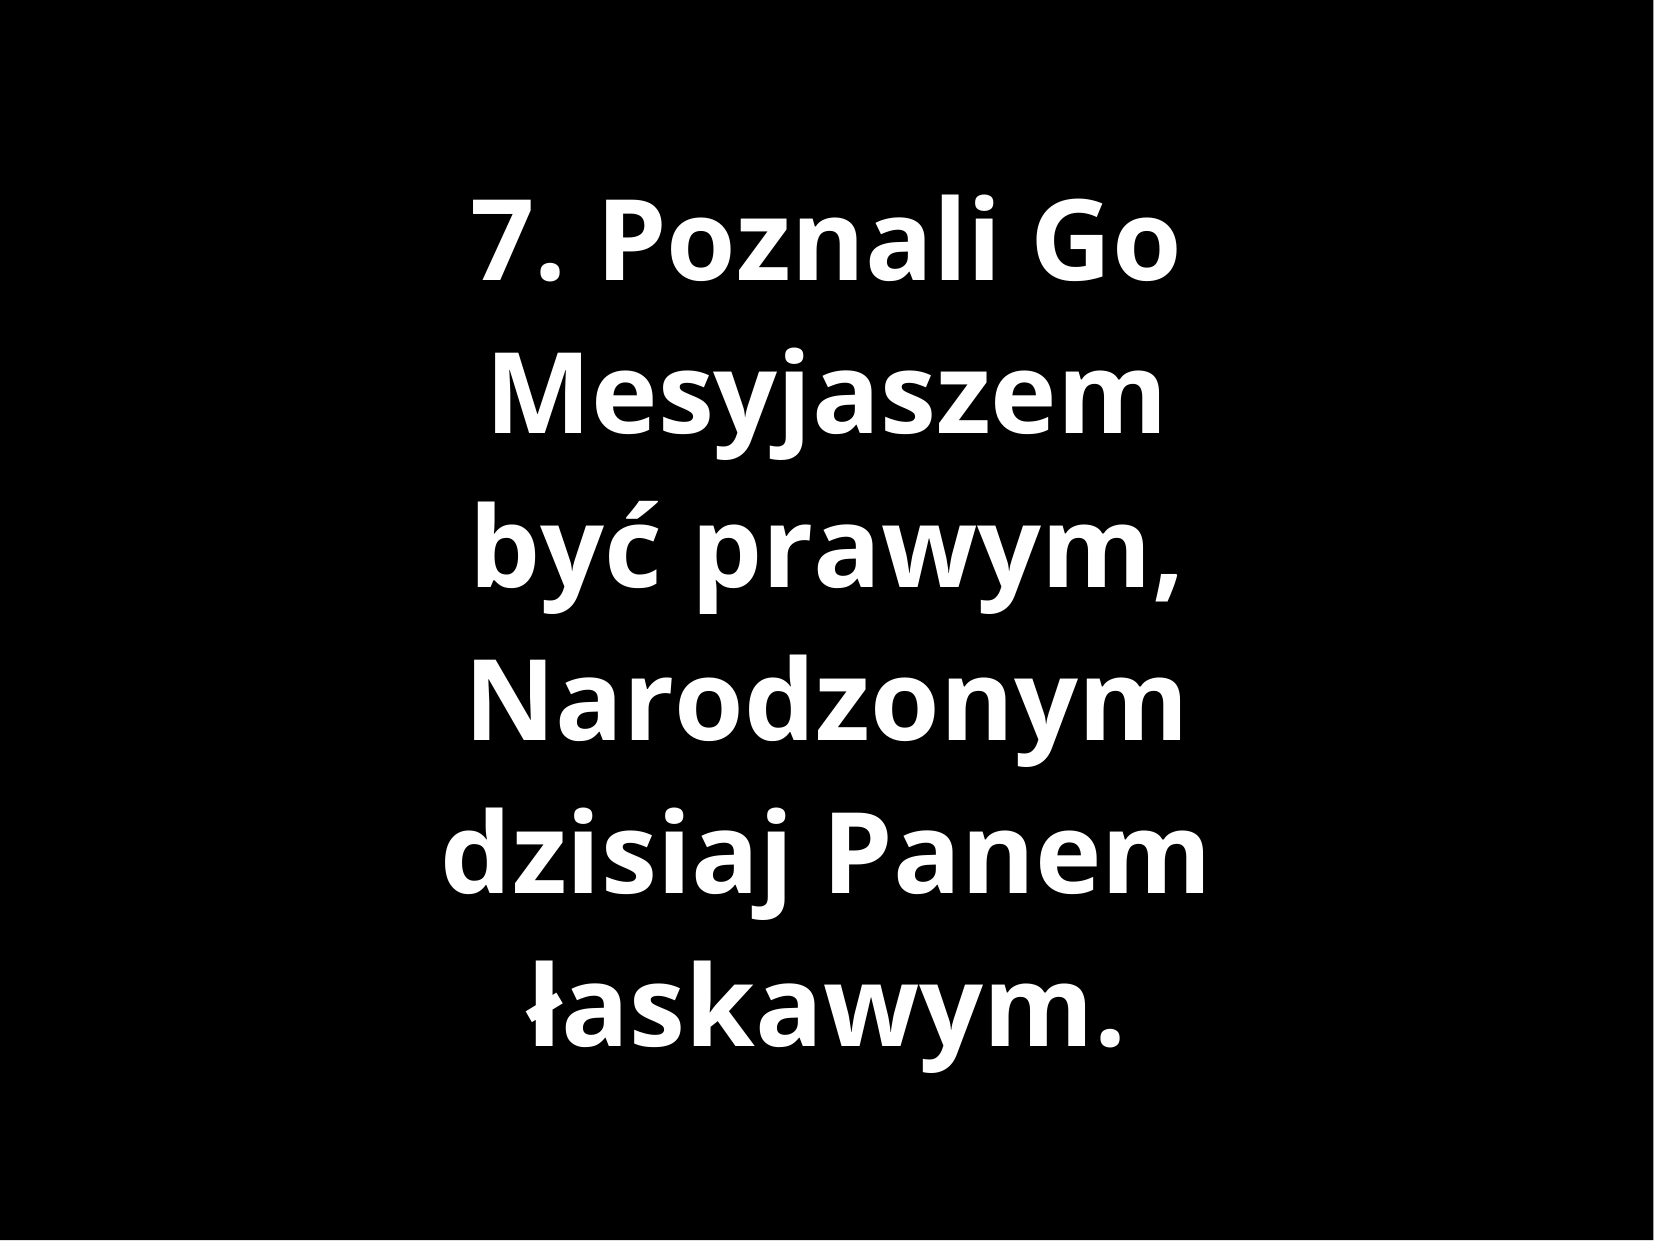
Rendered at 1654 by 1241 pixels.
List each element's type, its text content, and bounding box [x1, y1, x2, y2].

title 7. Poznali Go Mesyjaszem być prawym, Narodzonym dzisiaj Panem łaskawym. [0, 0, 1654, 1241]
